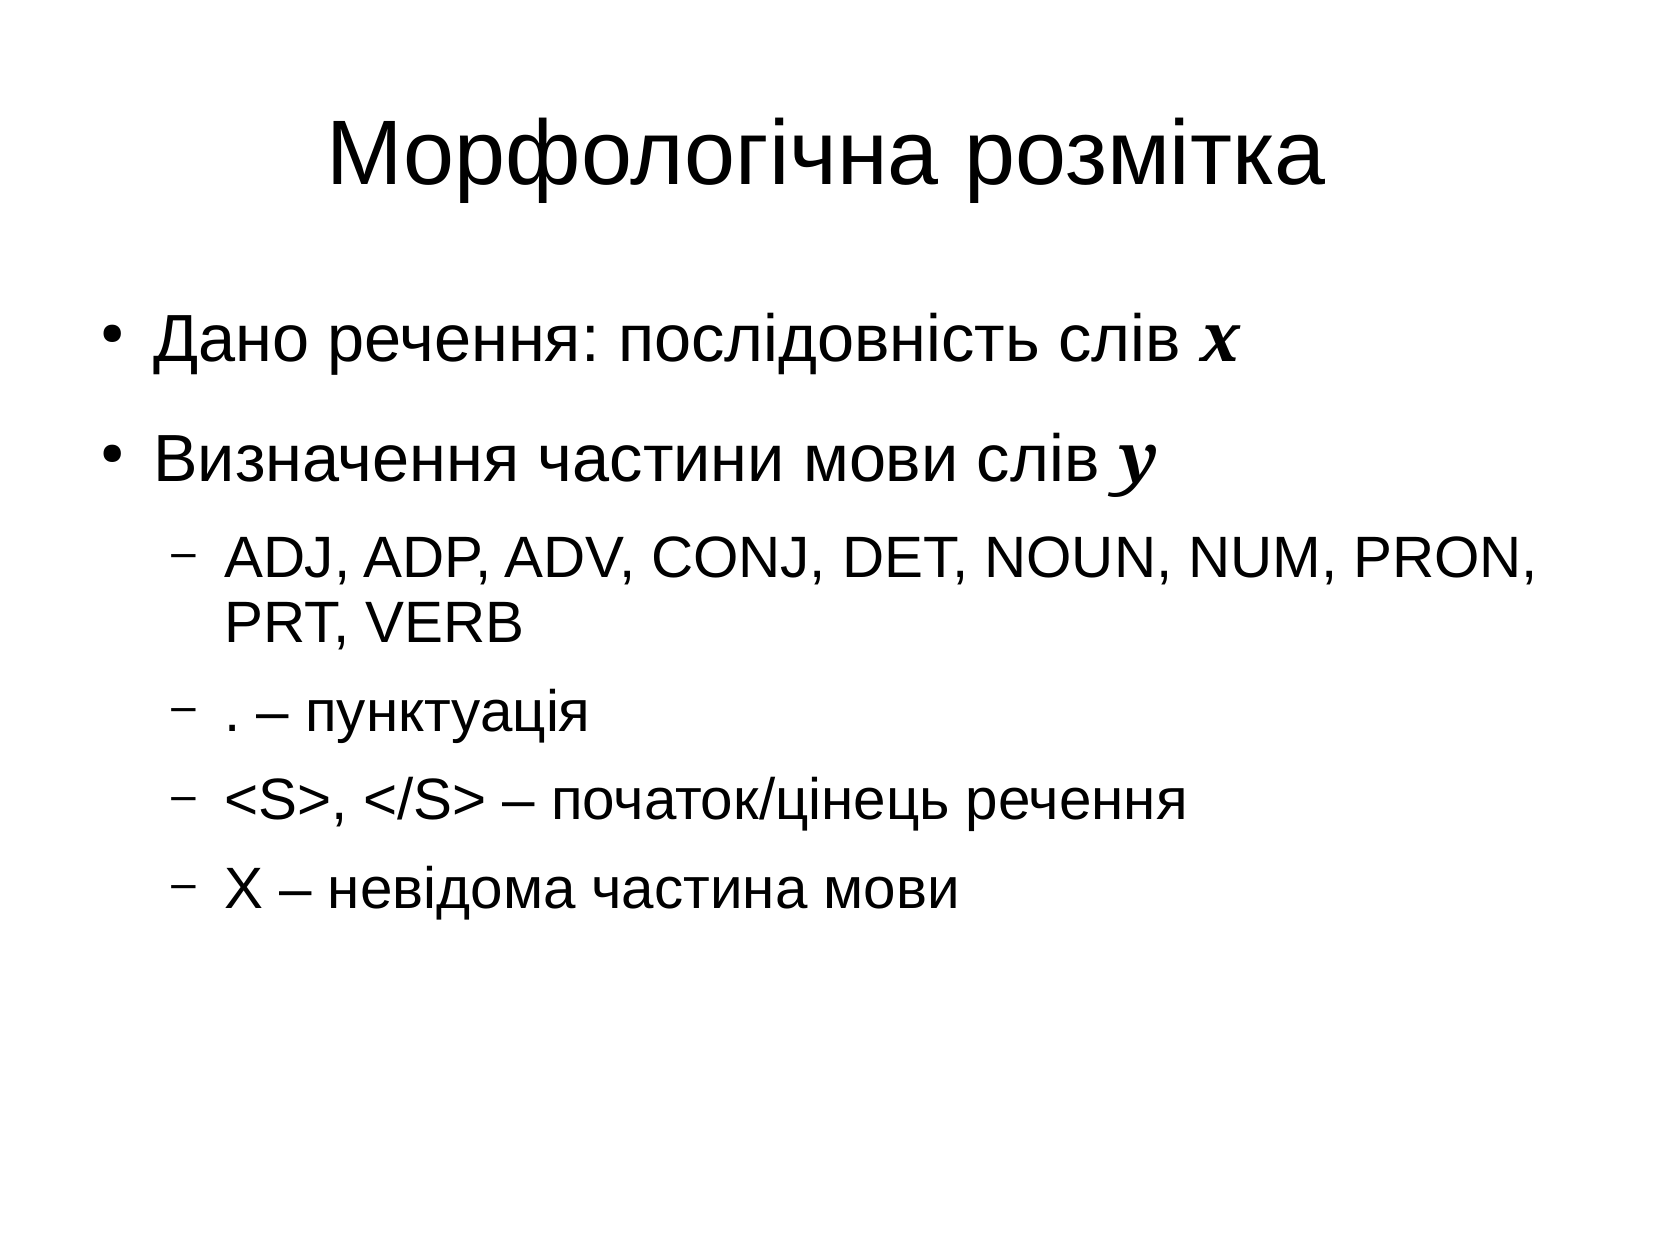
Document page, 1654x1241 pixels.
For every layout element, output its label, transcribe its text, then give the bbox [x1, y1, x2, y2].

title Морфологічна розмітка [82, 49, 1571, 257]
list Дано речення: послідовність слів x Визначення частини мови слів y ADJ, ADP, ADV, CONJ, DET, NOUN, NUM, PRON, PRT, VERB . – пунктуація <S>, </S> – початок/цінець речення X – невідома частина мови [82, 290, 1571, 1010]
